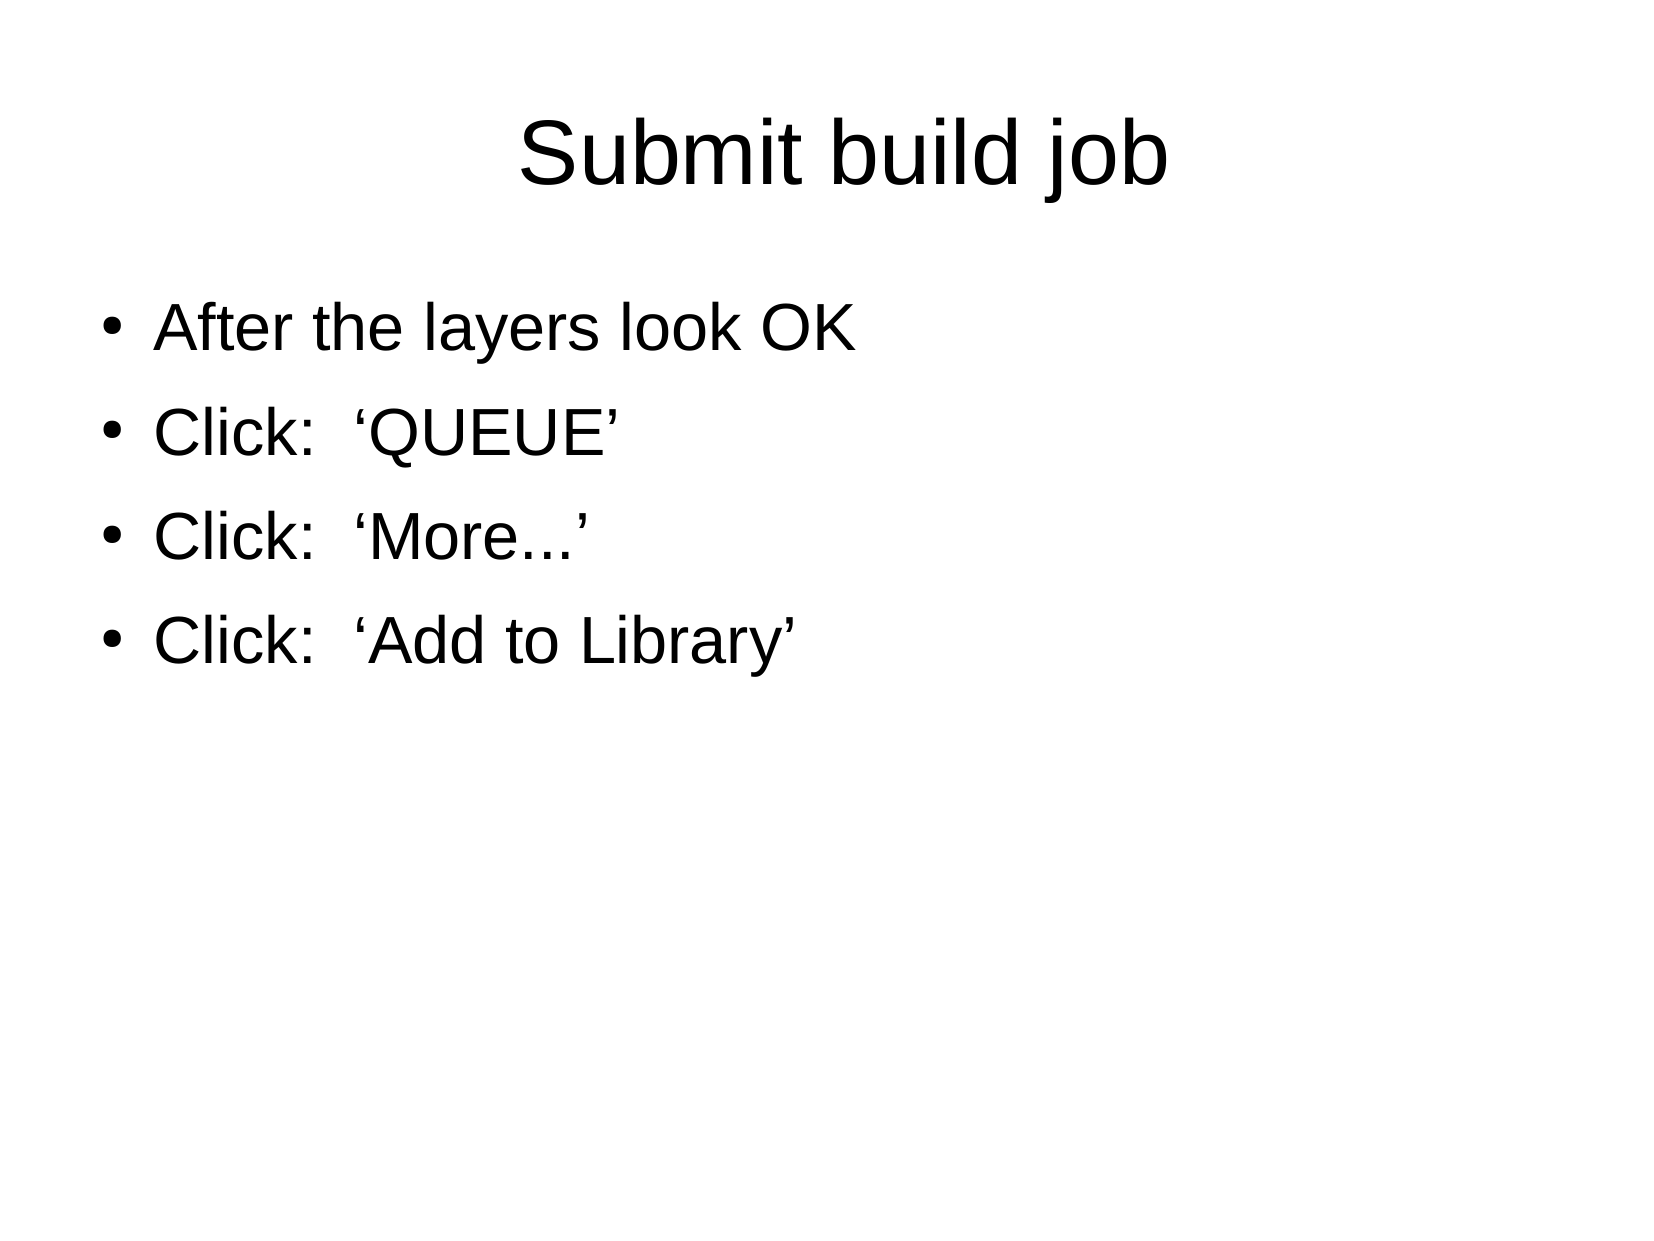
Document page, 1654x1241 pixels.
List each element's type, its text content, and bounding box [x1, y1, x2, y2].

list After the layers look OK Click: ‘QUEUE’ Click: ‘More...’ Click: ‘Add to Library’ [82, 290, 1571, 1010]
title Submit build job [82, 49, 1571, 257]
